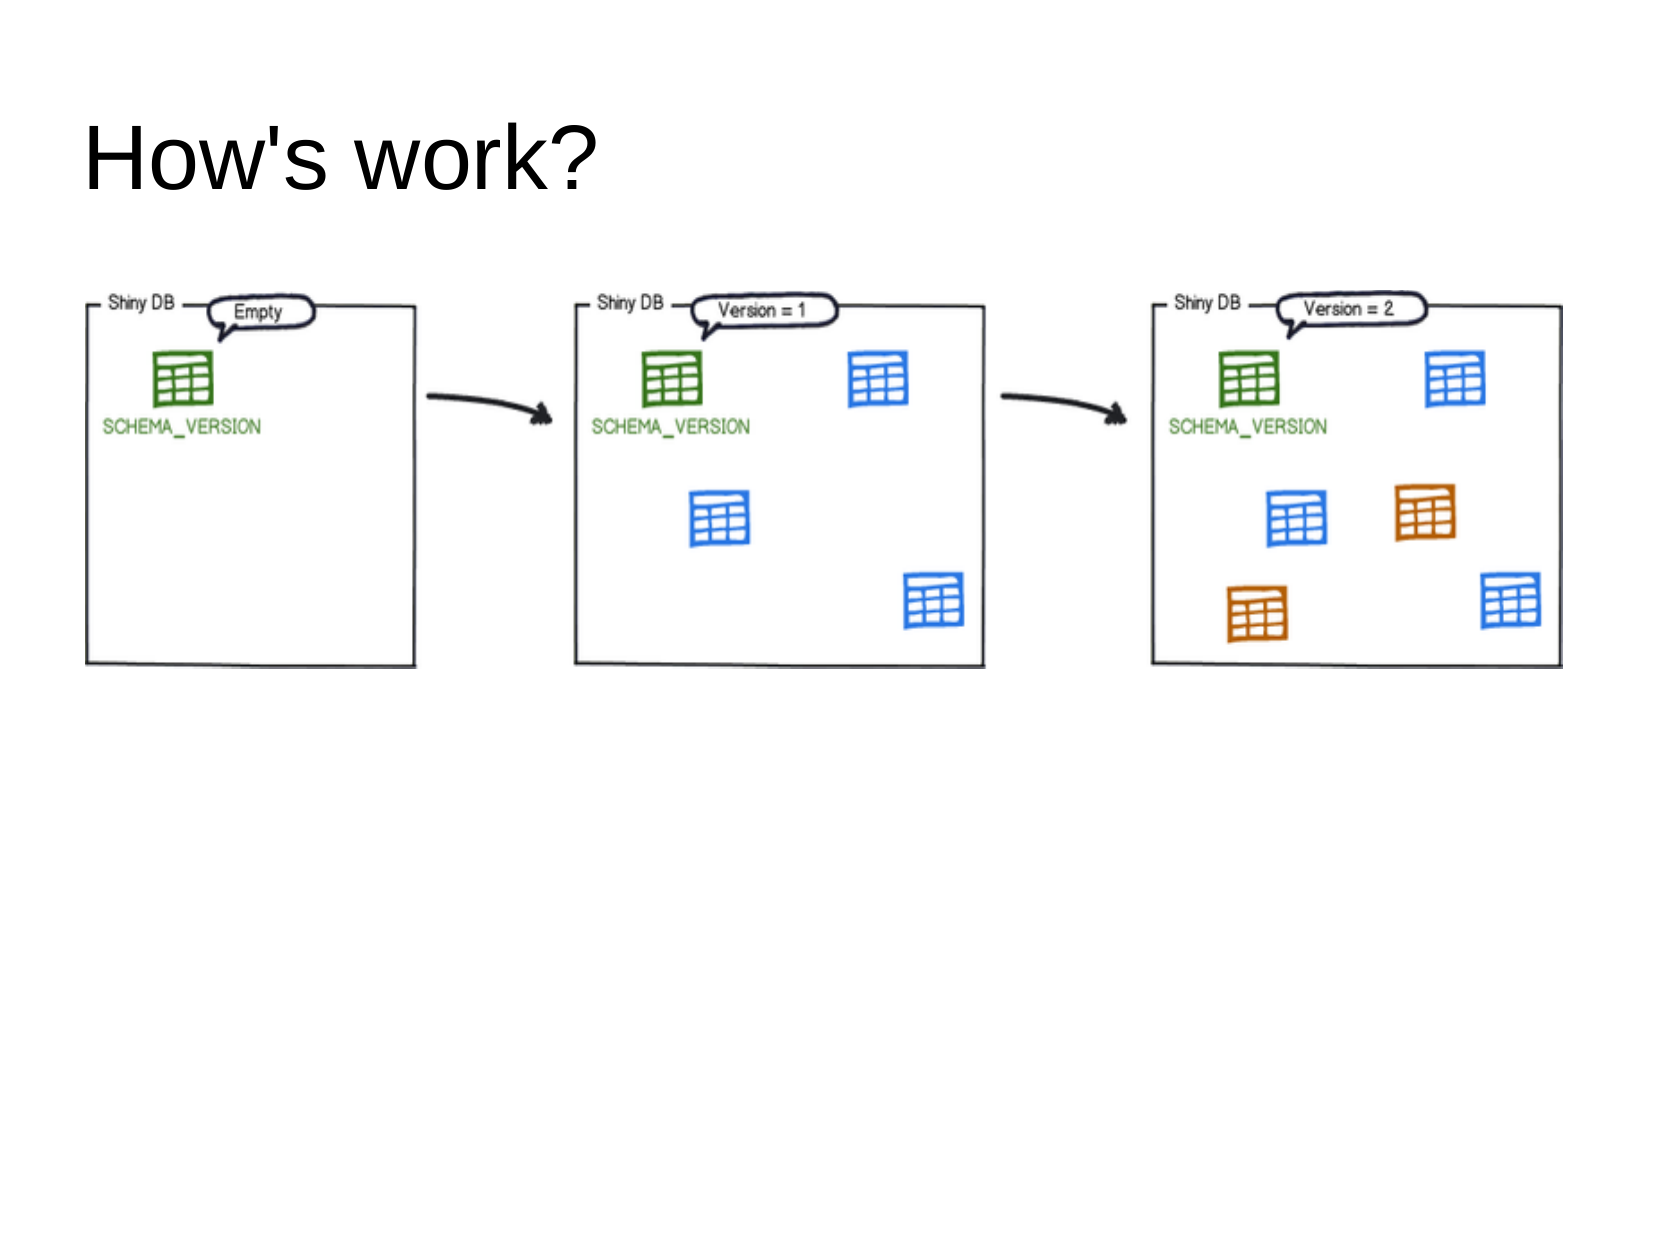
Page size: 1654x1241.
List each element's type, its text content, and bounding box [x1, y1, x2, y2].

picture [85, 290, 1563, 669]
title How's work? [82, 49, 1571, 257]
